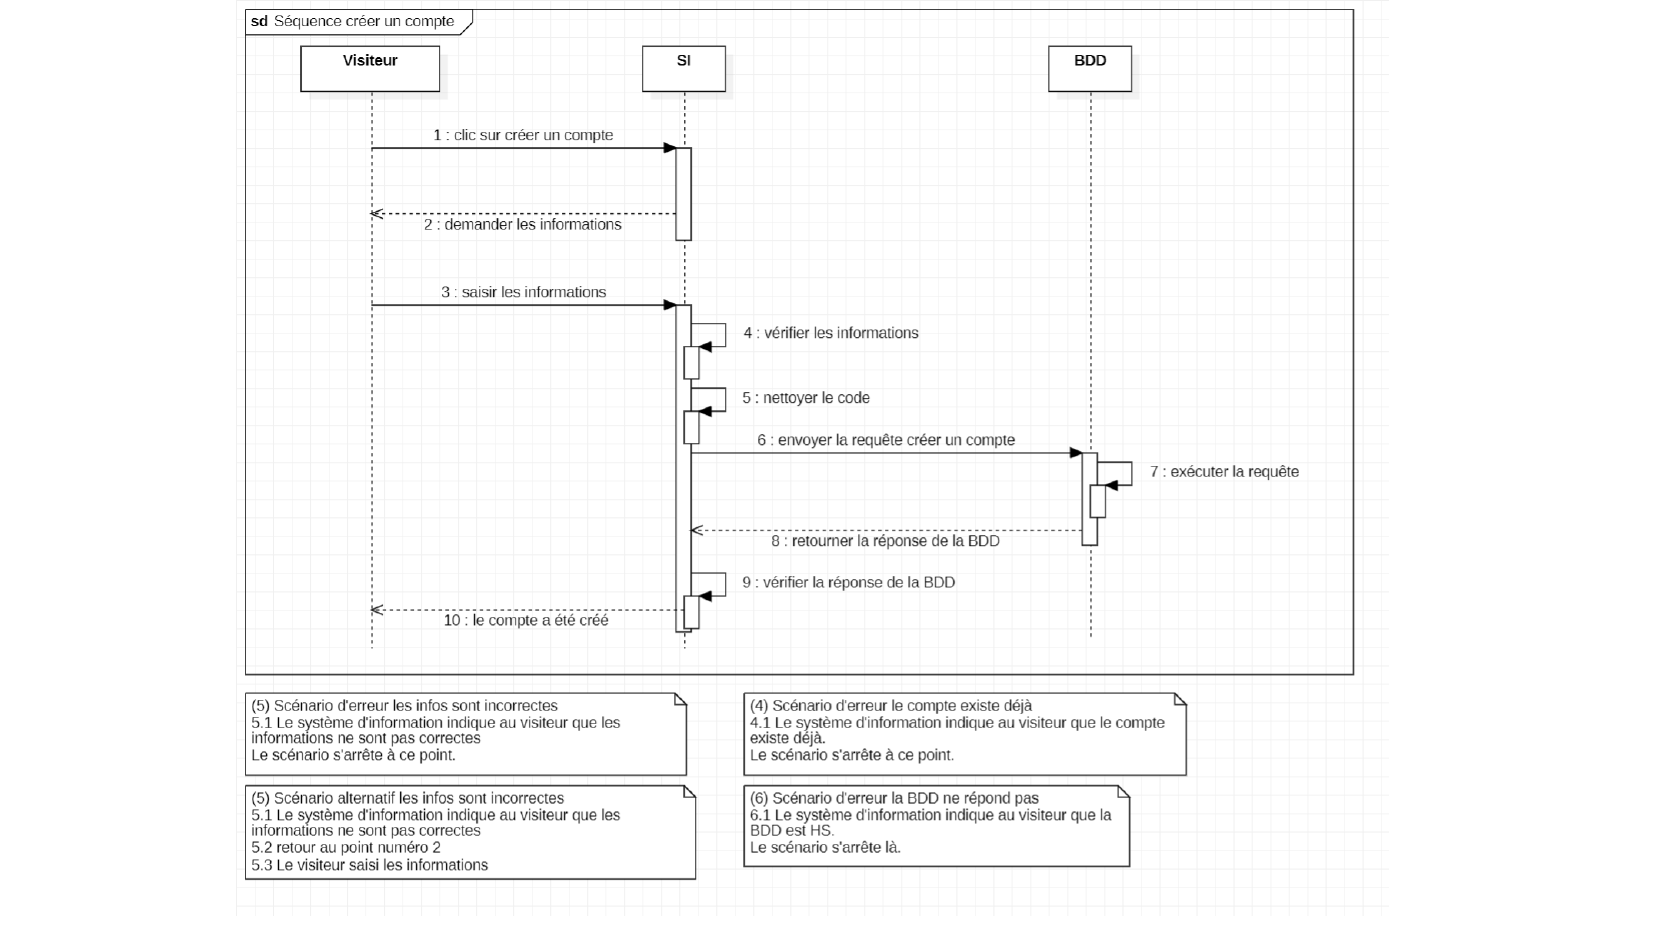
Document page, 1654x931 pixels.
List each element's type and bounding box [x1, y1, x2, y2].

picture [236, 0, 1389, 916]
